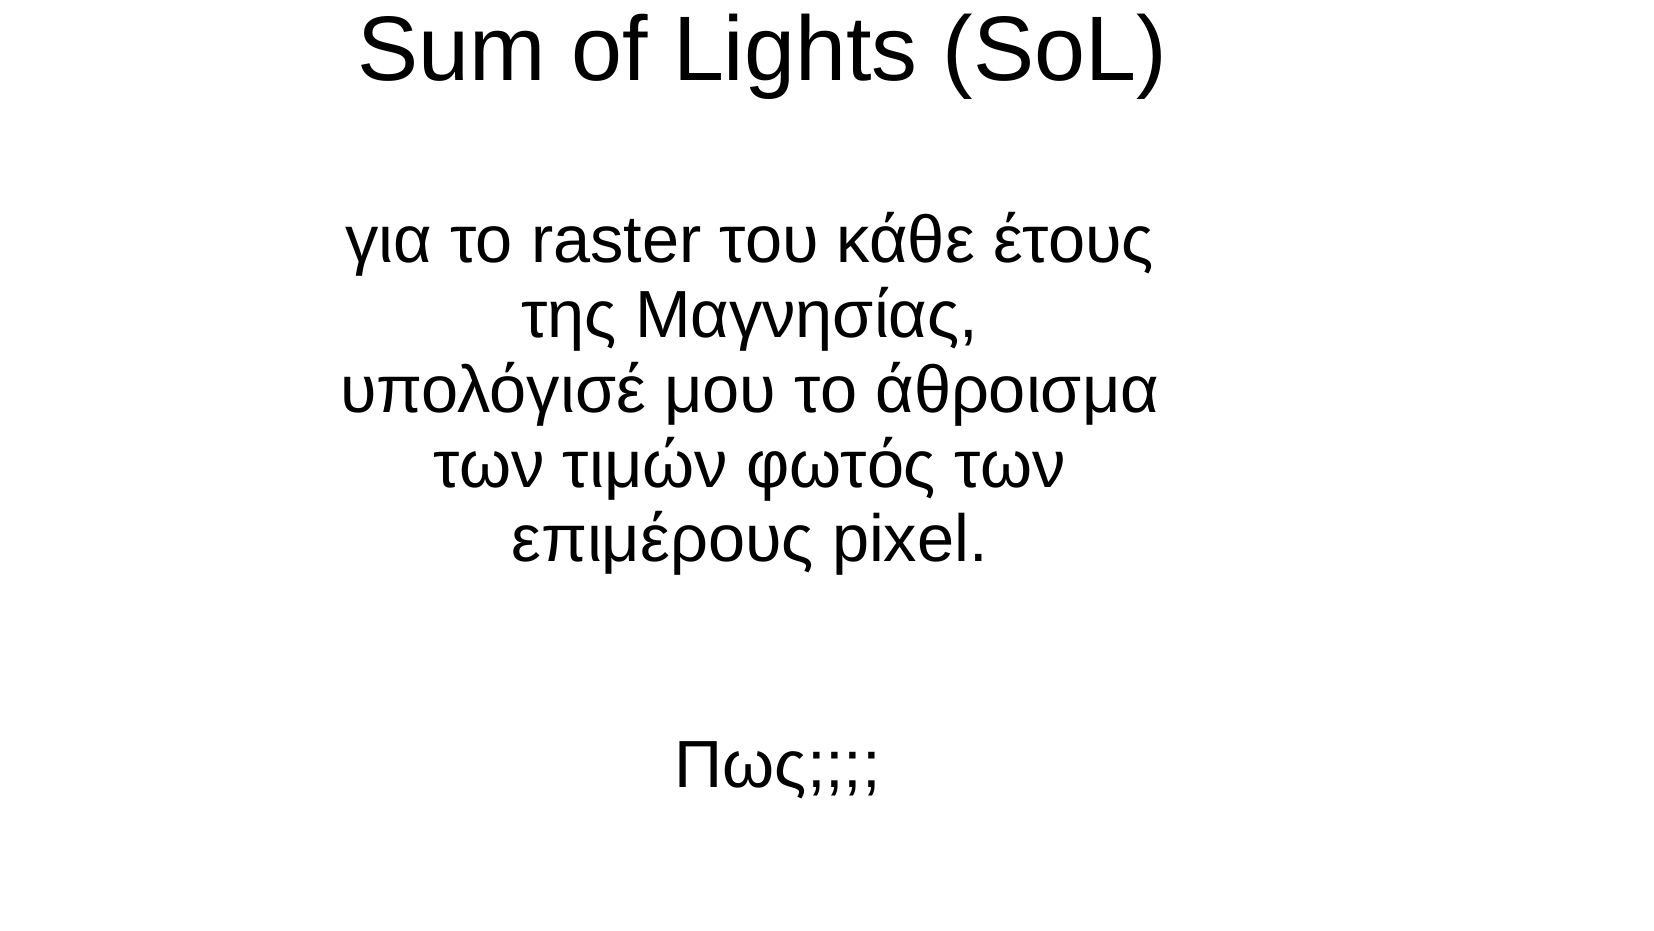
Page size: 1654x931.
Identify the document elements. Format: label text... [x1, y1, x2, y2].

text_box Πως;;;; [659, 719, 897, 810]
title Sum of Lights (SoL) για το raster του κάθε έτους της Μαγνησίας, υπολόγισέ μου το άθροισμα των τιμών φωτός των επιμέρους pixel. [329, 0, 1170, 801]
